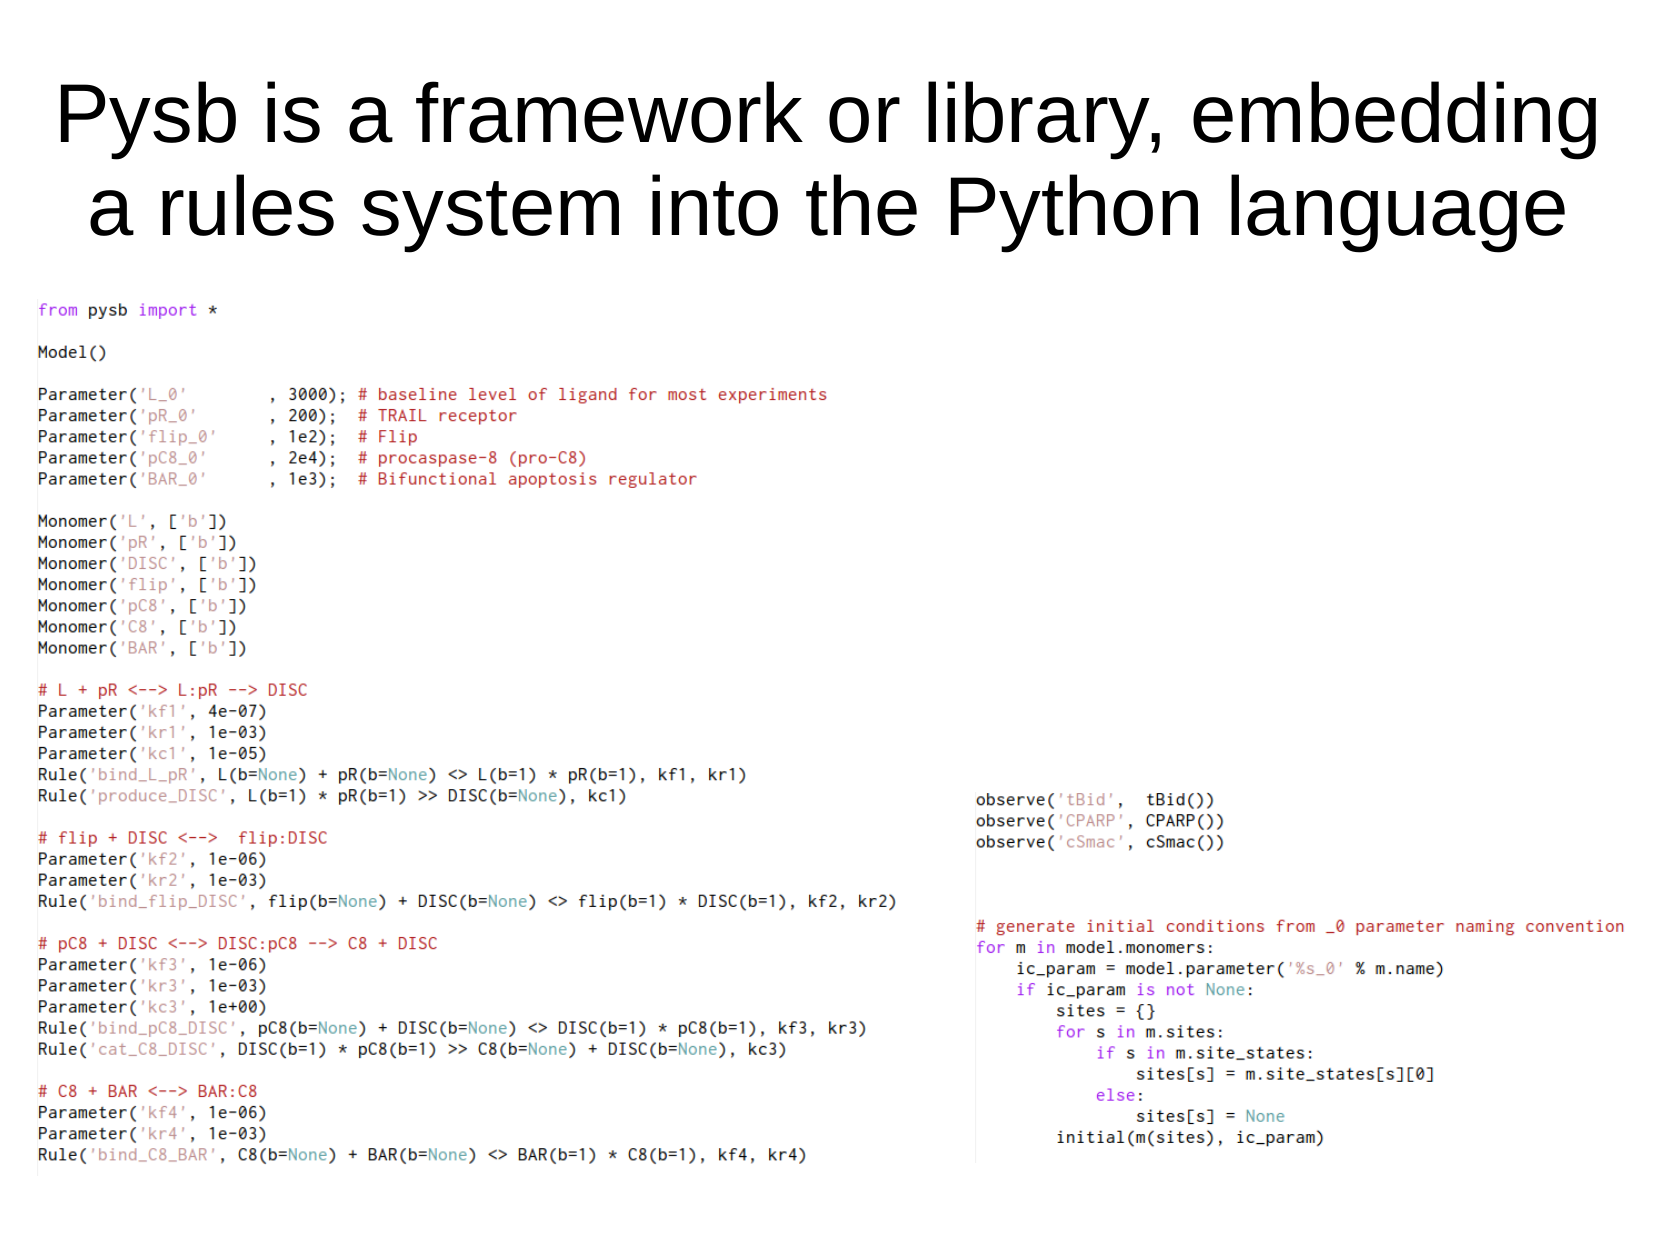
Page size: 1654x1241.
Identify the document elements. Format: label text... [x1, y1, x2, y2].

picture [37, 299, 908, 1176]
picture [975, 792, 1633, 1163]
title Pysb is a framework or library, embedding a rules system into the Python language [45, 63, 1613, 257]
